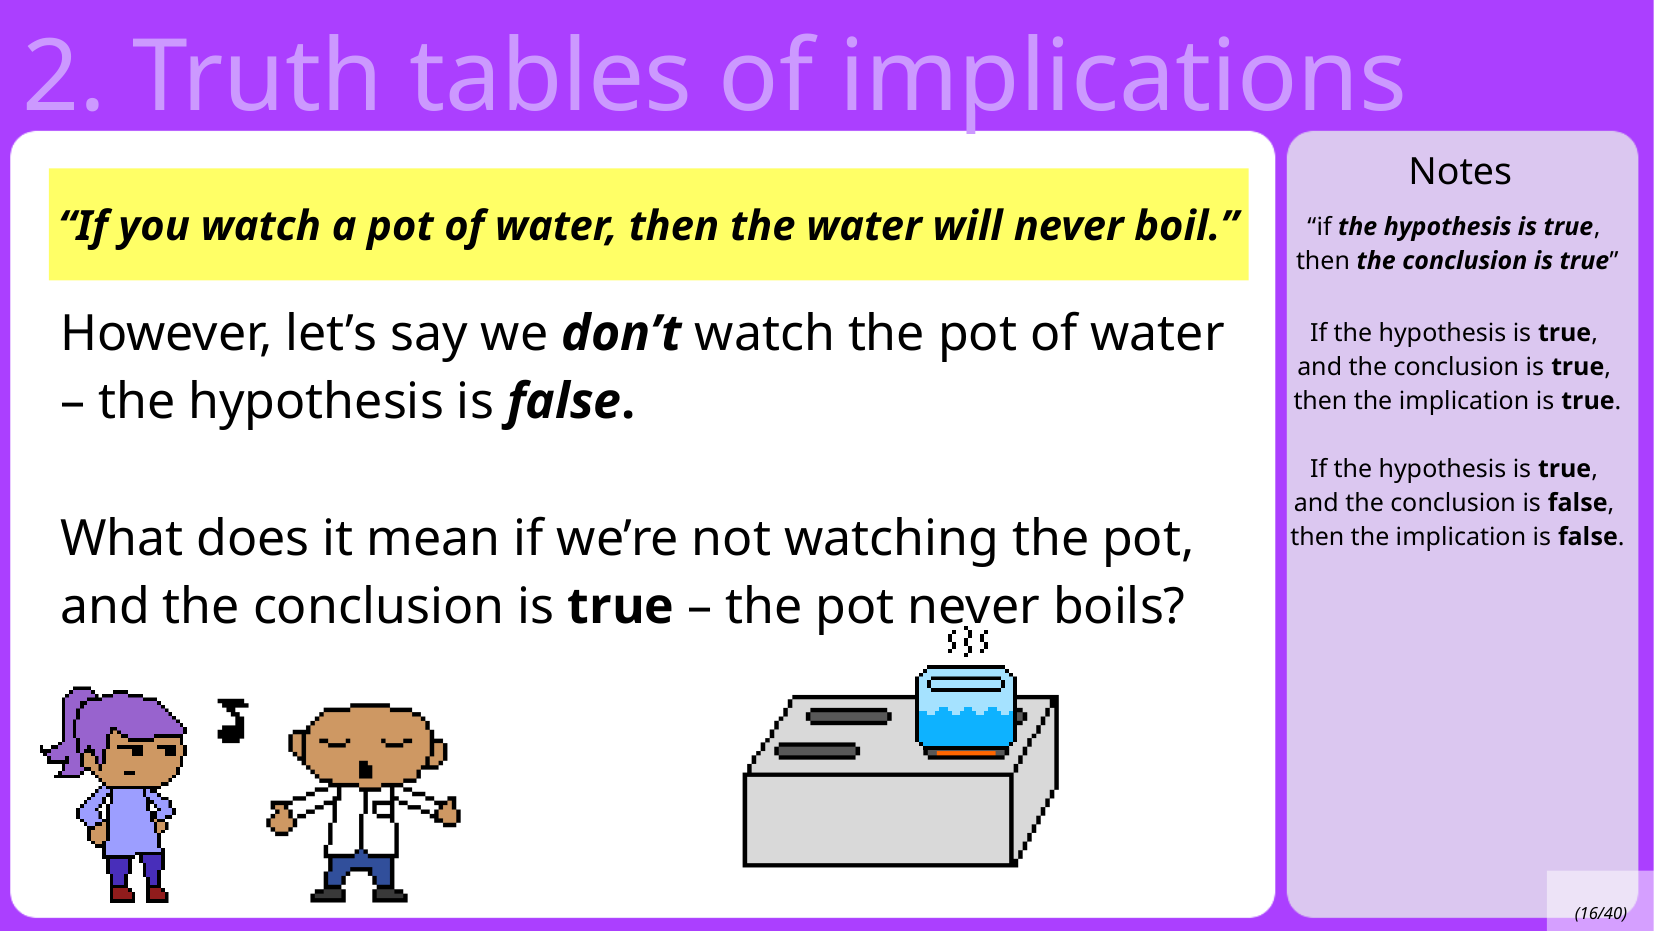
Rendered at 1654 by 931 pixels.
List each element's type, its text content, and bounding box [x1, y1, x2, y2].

title 2. Truth tables of implications [22, 13, 1511, 130]
text_box However, let’s say we don’t watch the pot of water – the hypothesis is false. What does it mean if we’re not watching the pot, and the conclusion is true – the pot never boils? [60, 297, 1250, 578]
text_box Notes [1290, 141, 1631, 196]
picture [0, 0, 1654, 931]
text_box “If you watch a pot of water, then the water will never boil.” [48, 168, 1249, 281]
text_box (<number>/40) [1546, 877, 1654, 931]
text_box If the hypothesis is true, and the conclusion is true, then the implication is true. If the hypothesis is true, and the conclusion is false, then the implication is false. [1266, 314, 1649, 588]
text_box Notes [1546, 870, 1654, 877]
text_box “if the hypothesis is true, then the conclusion is true” [1266, 196, 1648, 290]
